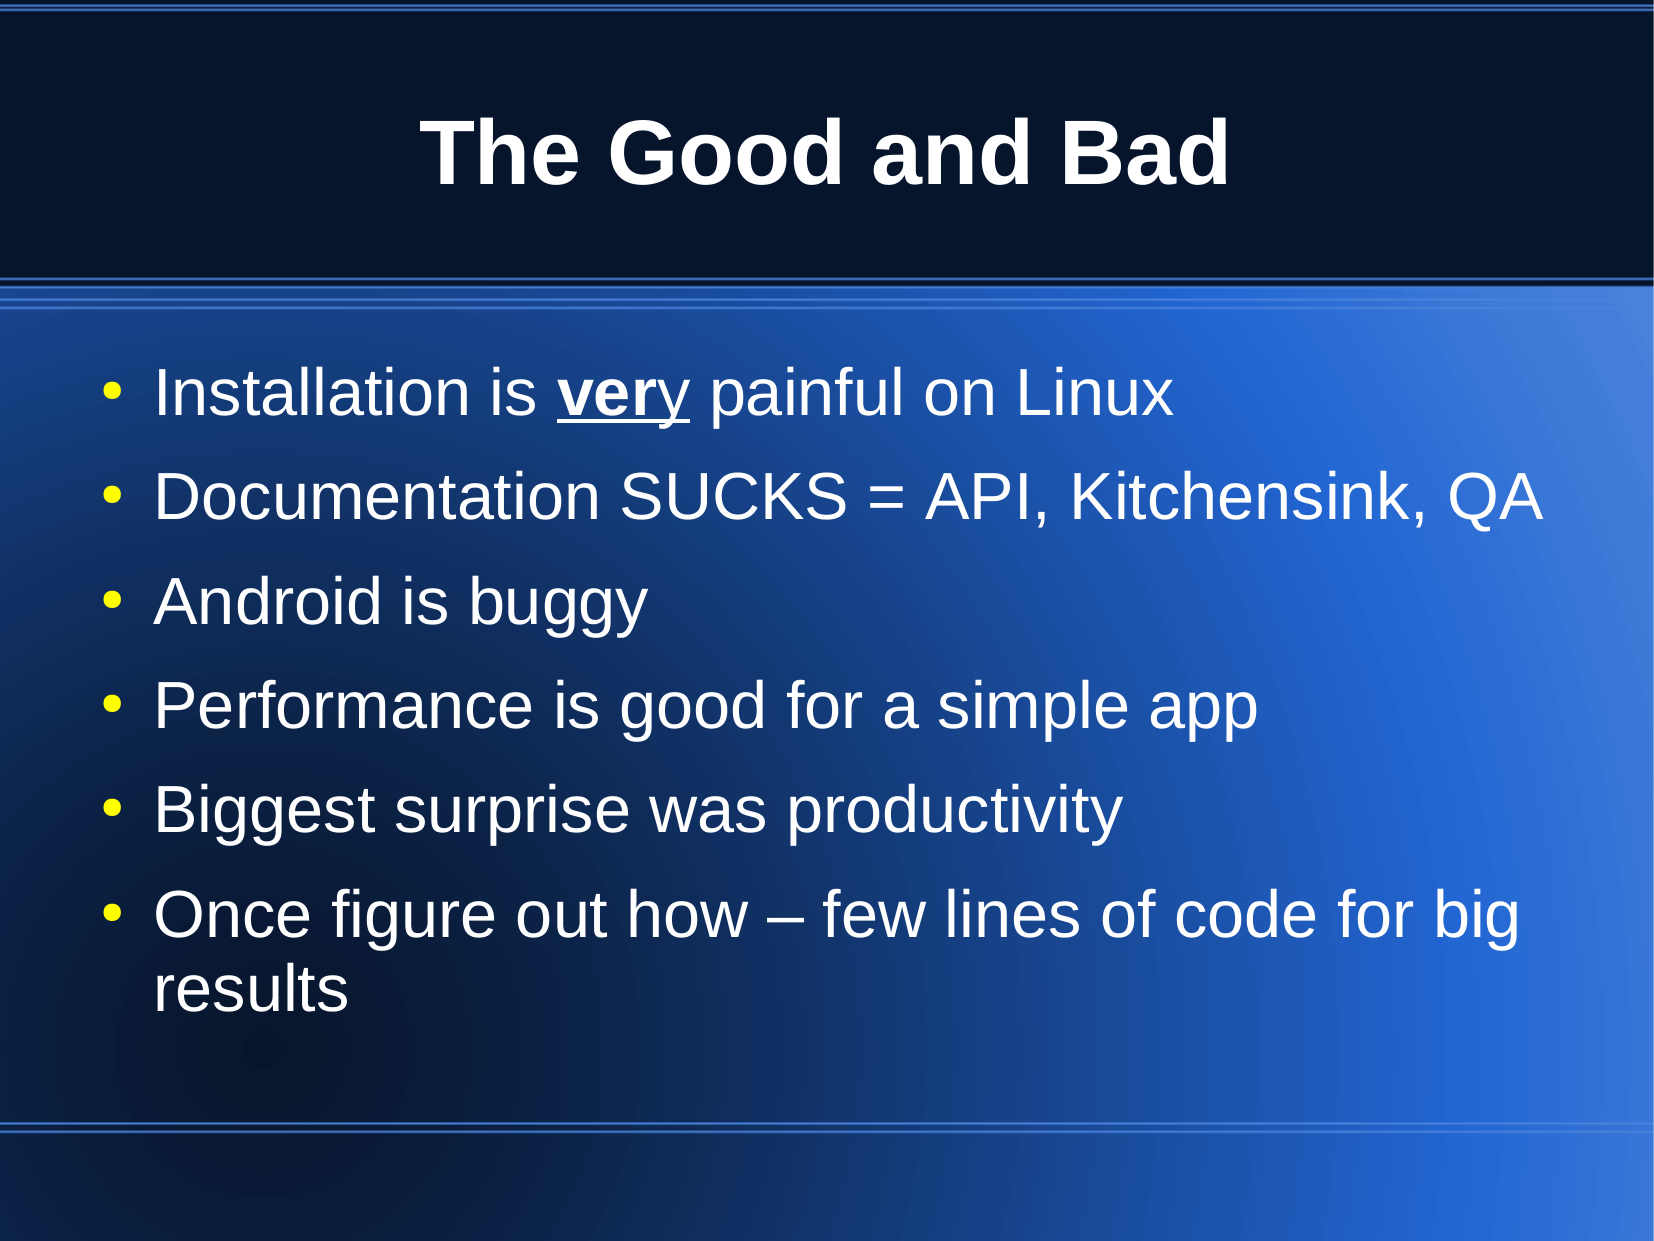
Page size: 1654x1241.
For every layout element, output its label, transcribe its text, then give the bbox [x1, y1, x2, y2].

title The Good and Bad [82, 56, 1571, 250]
list Installation is very painful on Linux Documentation SUCKS = API, Kitchensink, QA Android is buggy Performance is good for a simple app Biggest surprise was productivity Once figure out how – few lines of code for big results [82, 355, 1571, 1159]
picture [0, 0, 1654, 1241]
